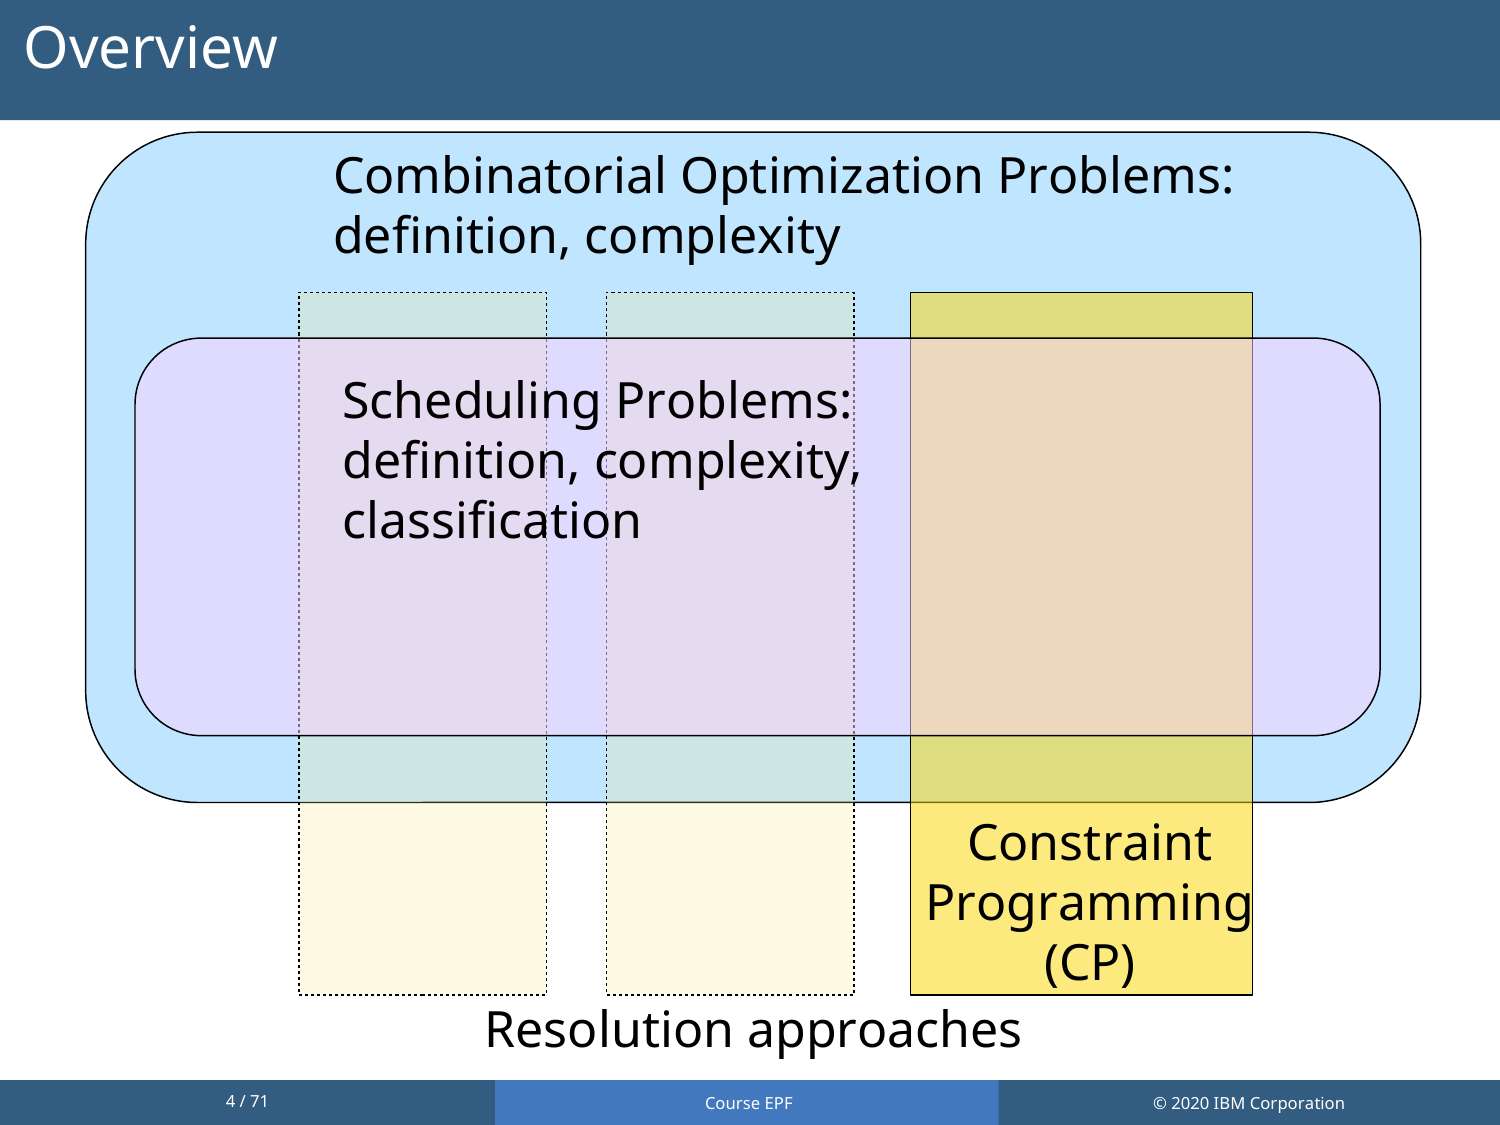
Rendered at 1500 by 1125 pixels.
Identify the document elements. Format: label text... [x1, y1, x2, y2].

text_box Resolution approaches [470, 990, 1024, 1066]
text_box Scheduling Problems: definition, complexity, classification [327, 360, 863, 556]
text_box Constraint Programming (CP) [910, 802, 1256, 998]
text_box [85, 132, 1421, 995]
title Overview [0, 0, 1500, 121]
text_box Combinatorial Optimization Problems: definition, complexity [318, 135, 1228, 271]
